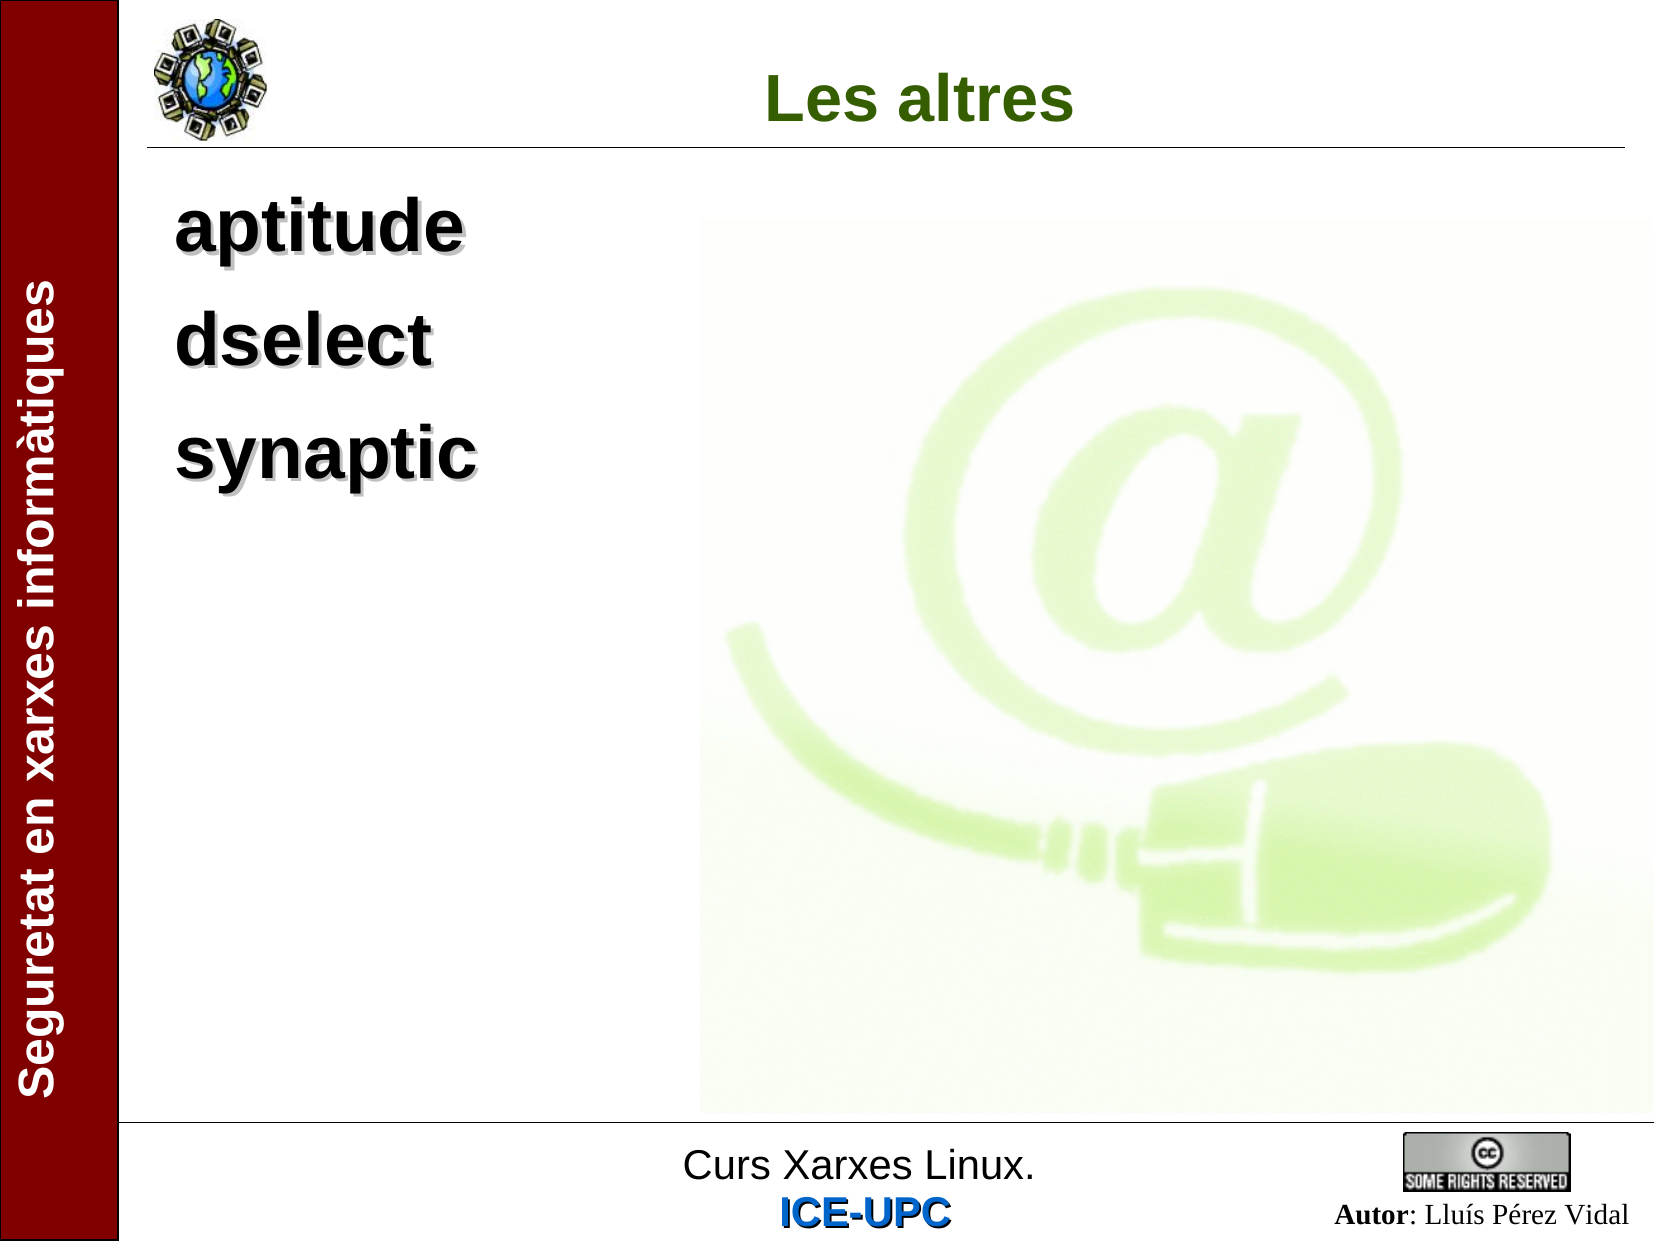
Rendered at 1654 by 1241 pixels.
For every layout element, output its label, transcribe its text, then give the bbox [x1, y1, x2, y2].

title Les altres [129, 49, 1619, 148]
picture [1403, 1132, 1571, 1192]
picture [700, 217, 1654, 1113]
list aptitude dselect synaptic [156, 183, 1631, 1093]
picture [154, 19, 268, 49]
